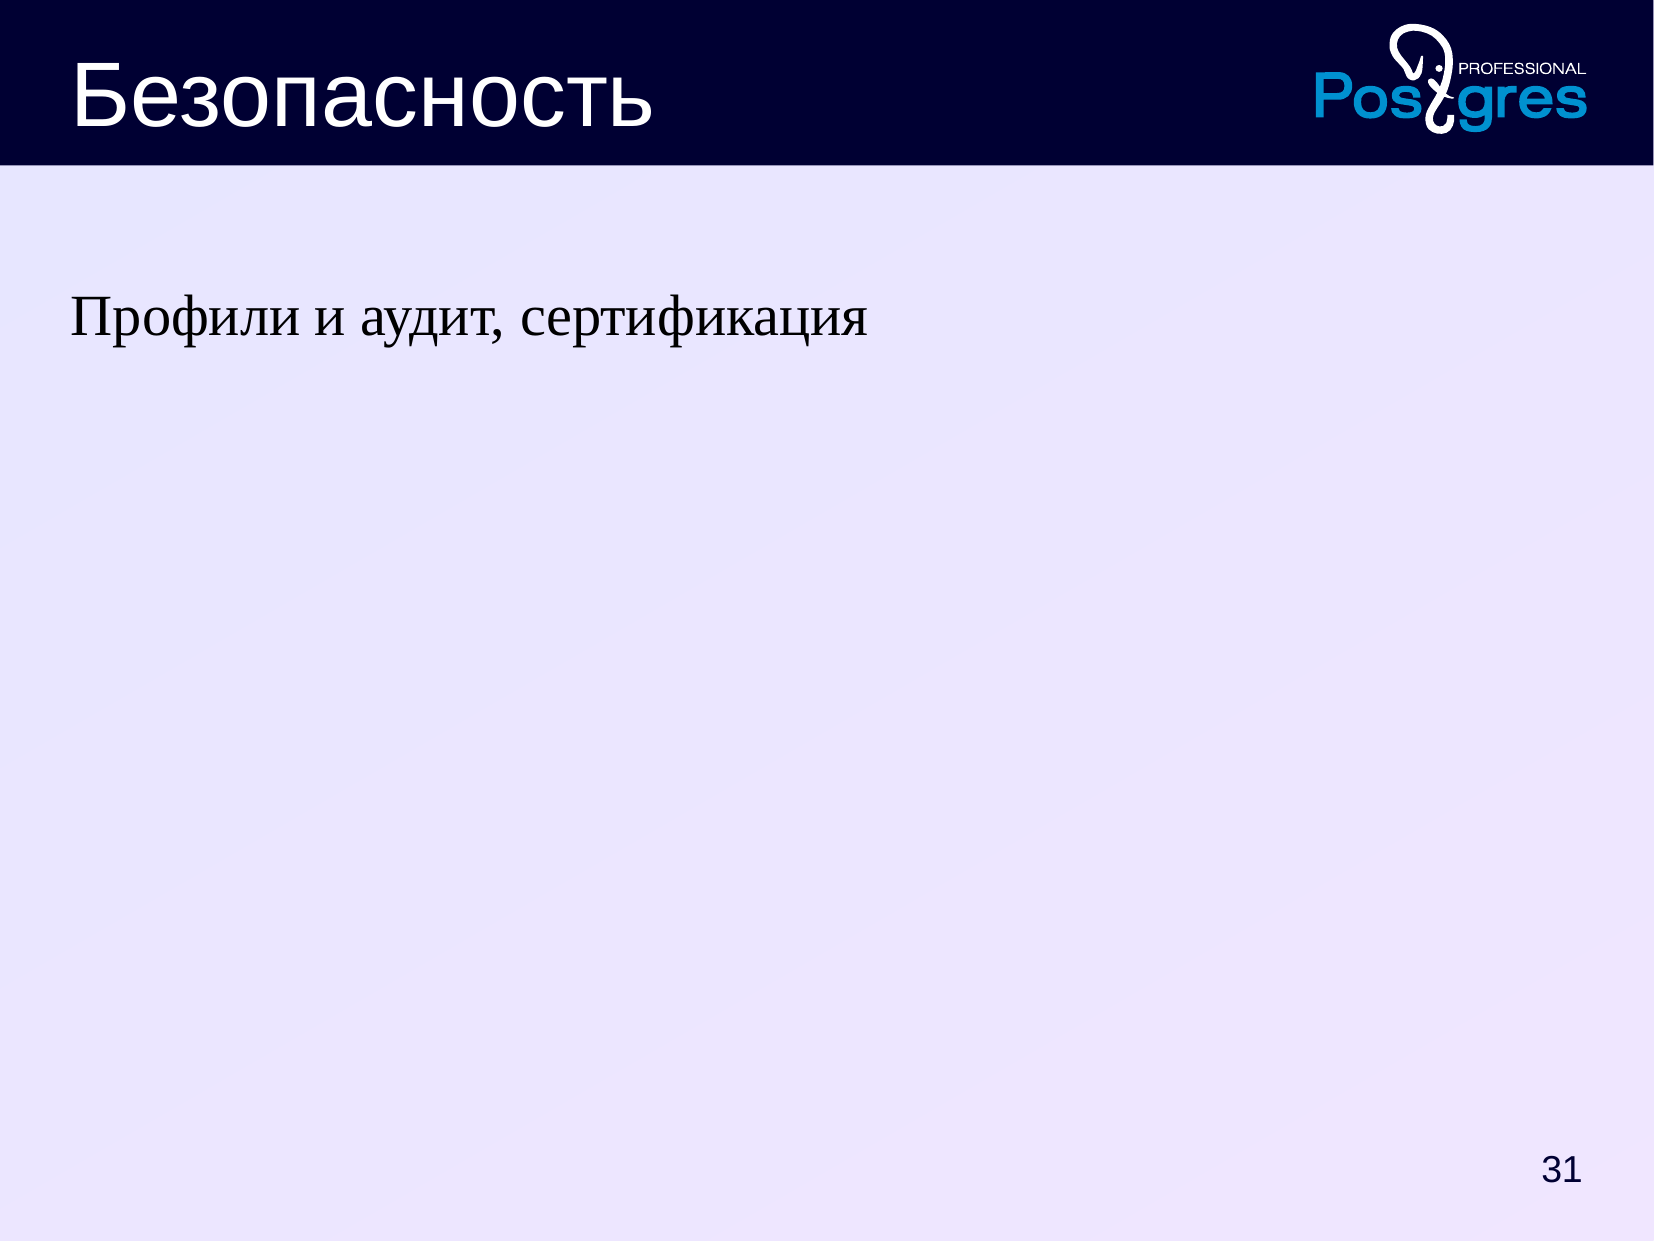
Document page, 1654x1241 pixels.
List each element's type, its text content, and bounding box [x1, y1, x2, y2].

list Профили и аудит, сертификация [70, 283, 1559, 1125]
title Безопасность [70, 43, 1241, 147]
